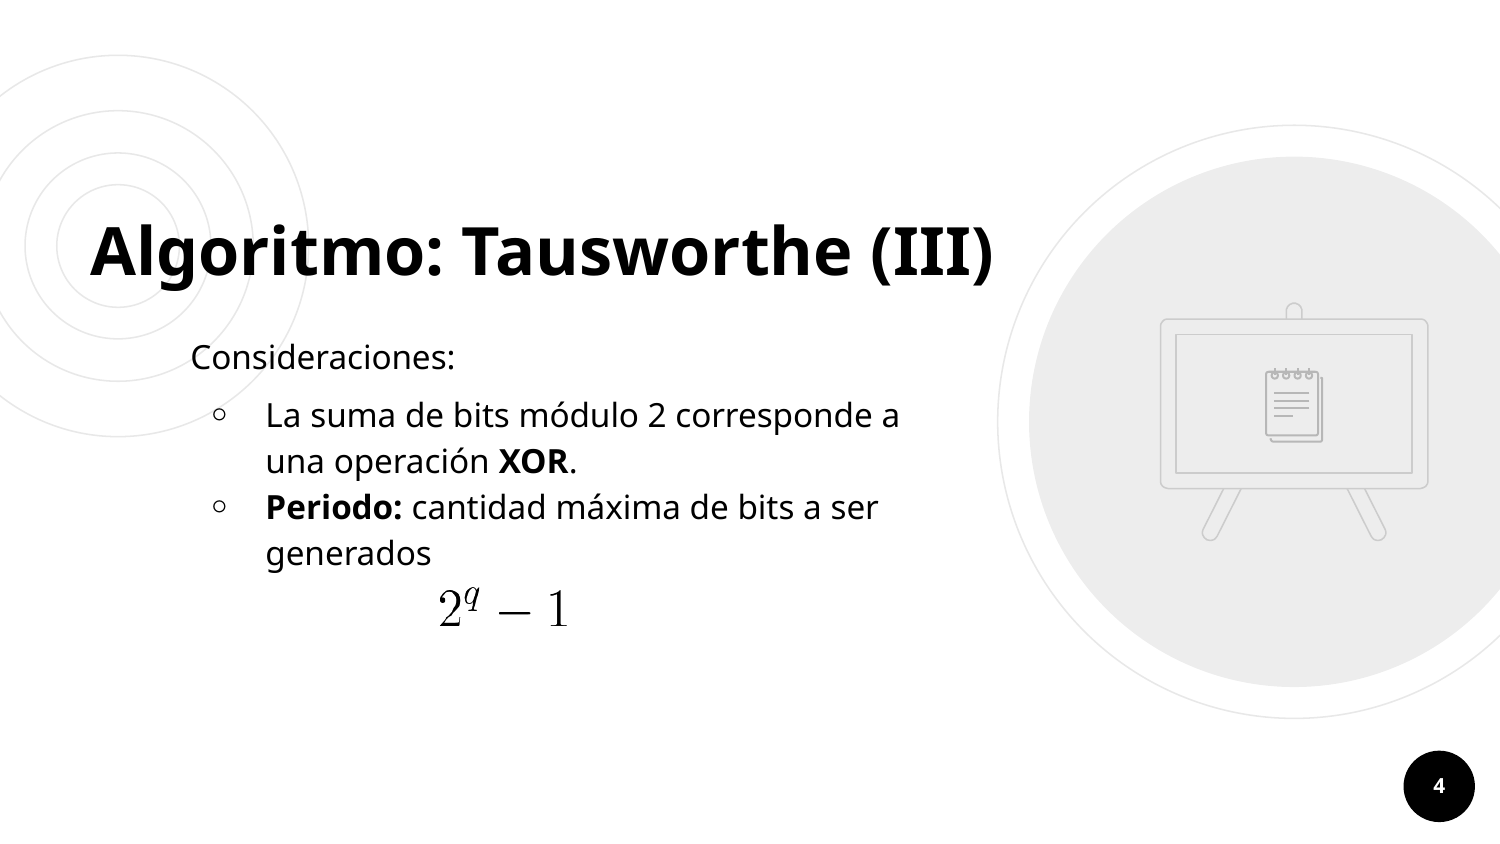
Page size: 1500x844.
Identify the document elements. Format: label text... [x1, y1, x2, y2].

title Algoritmo: Tausworthe (III) [75, 191, 1104, 304]
picture [439, 587, 567, 626]
slide_number 1 [1403, 750, 1475, 823]
list Consideraciones: La suma de bits módulo 2 corresponde a una operación XOR. Periodo: cantidad máxima de bits a ser generados [175, 321, 932, 751]
